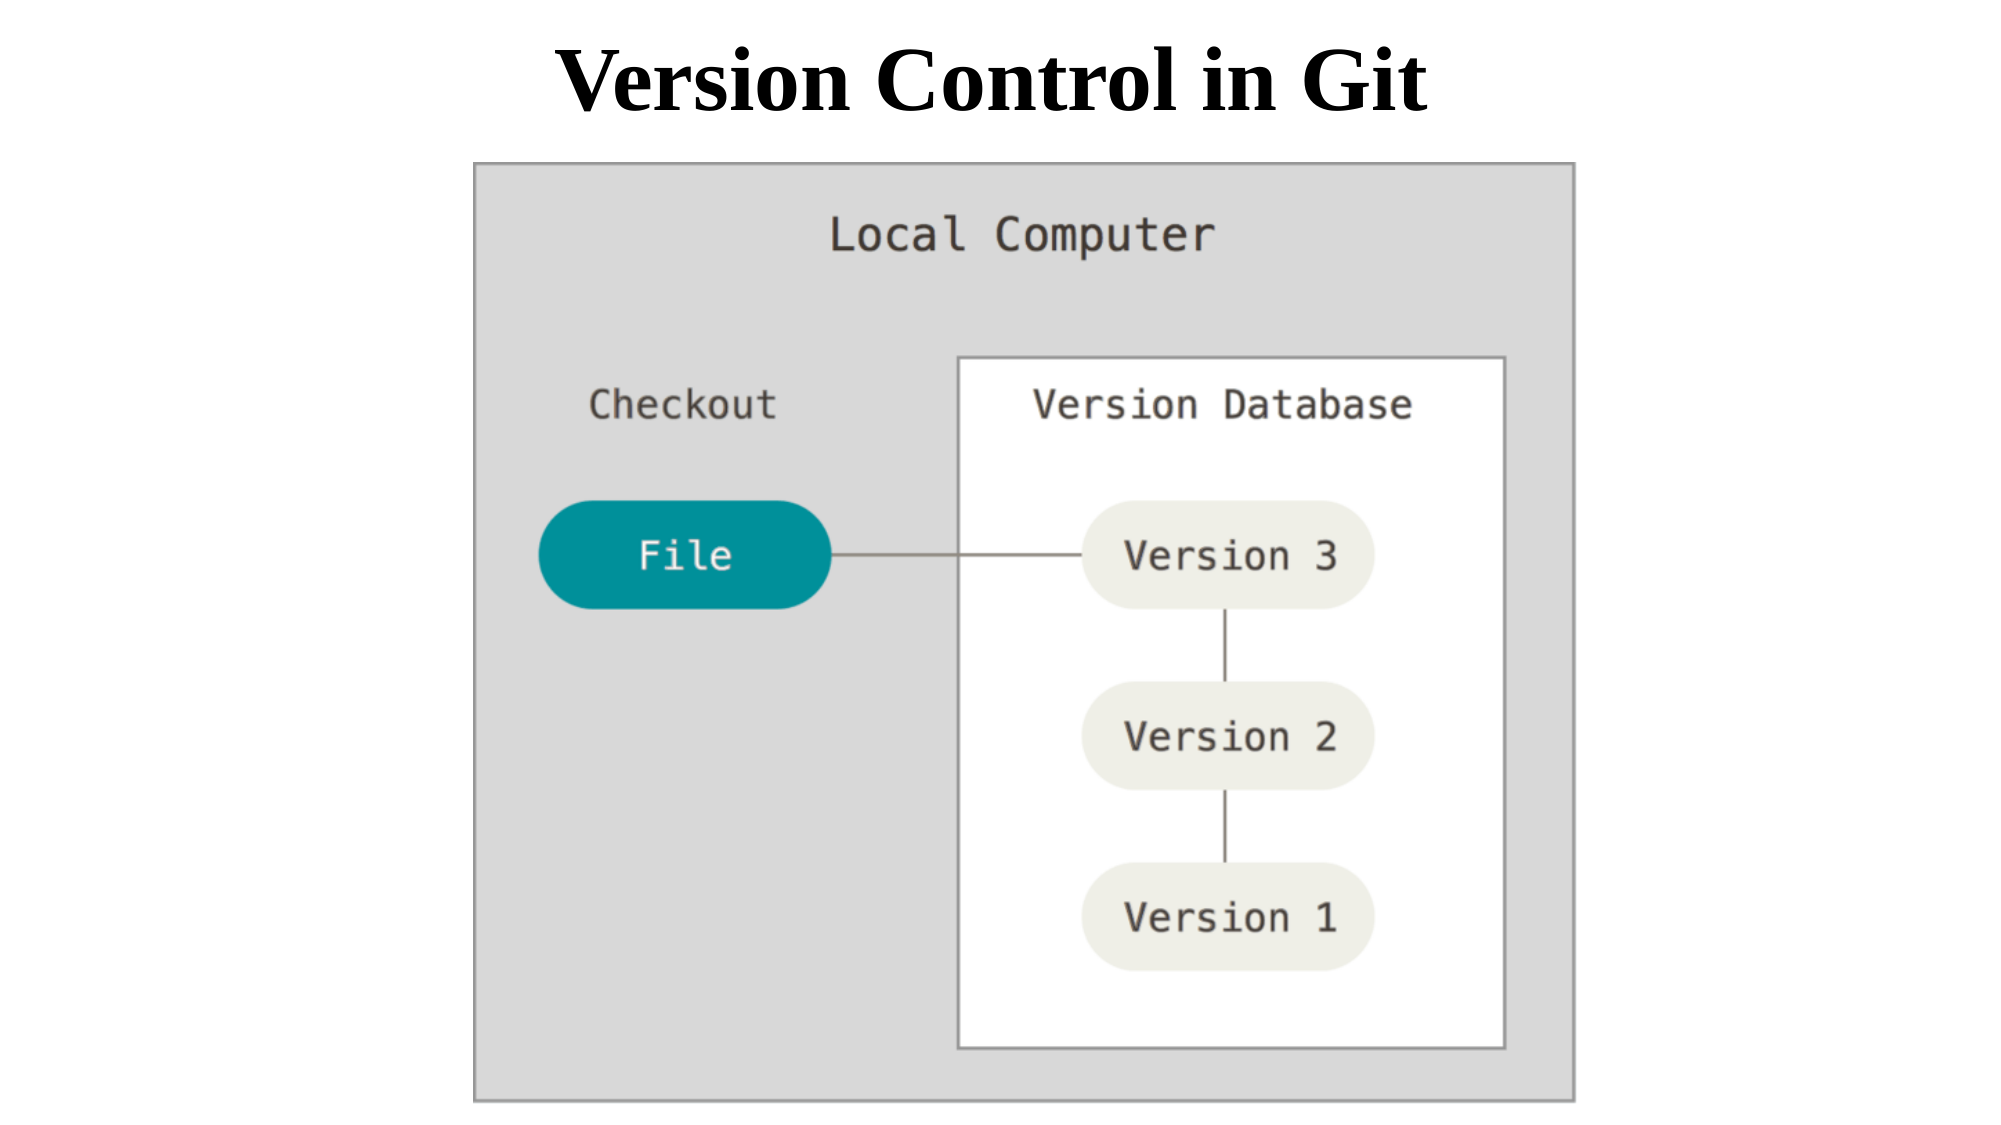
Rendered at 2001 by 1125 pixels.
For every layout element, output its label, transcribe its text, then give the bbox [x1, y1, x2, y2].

picture [473, 162, 1579, 1106]
title Version Control in Git [539, 0, 2000, 190]
